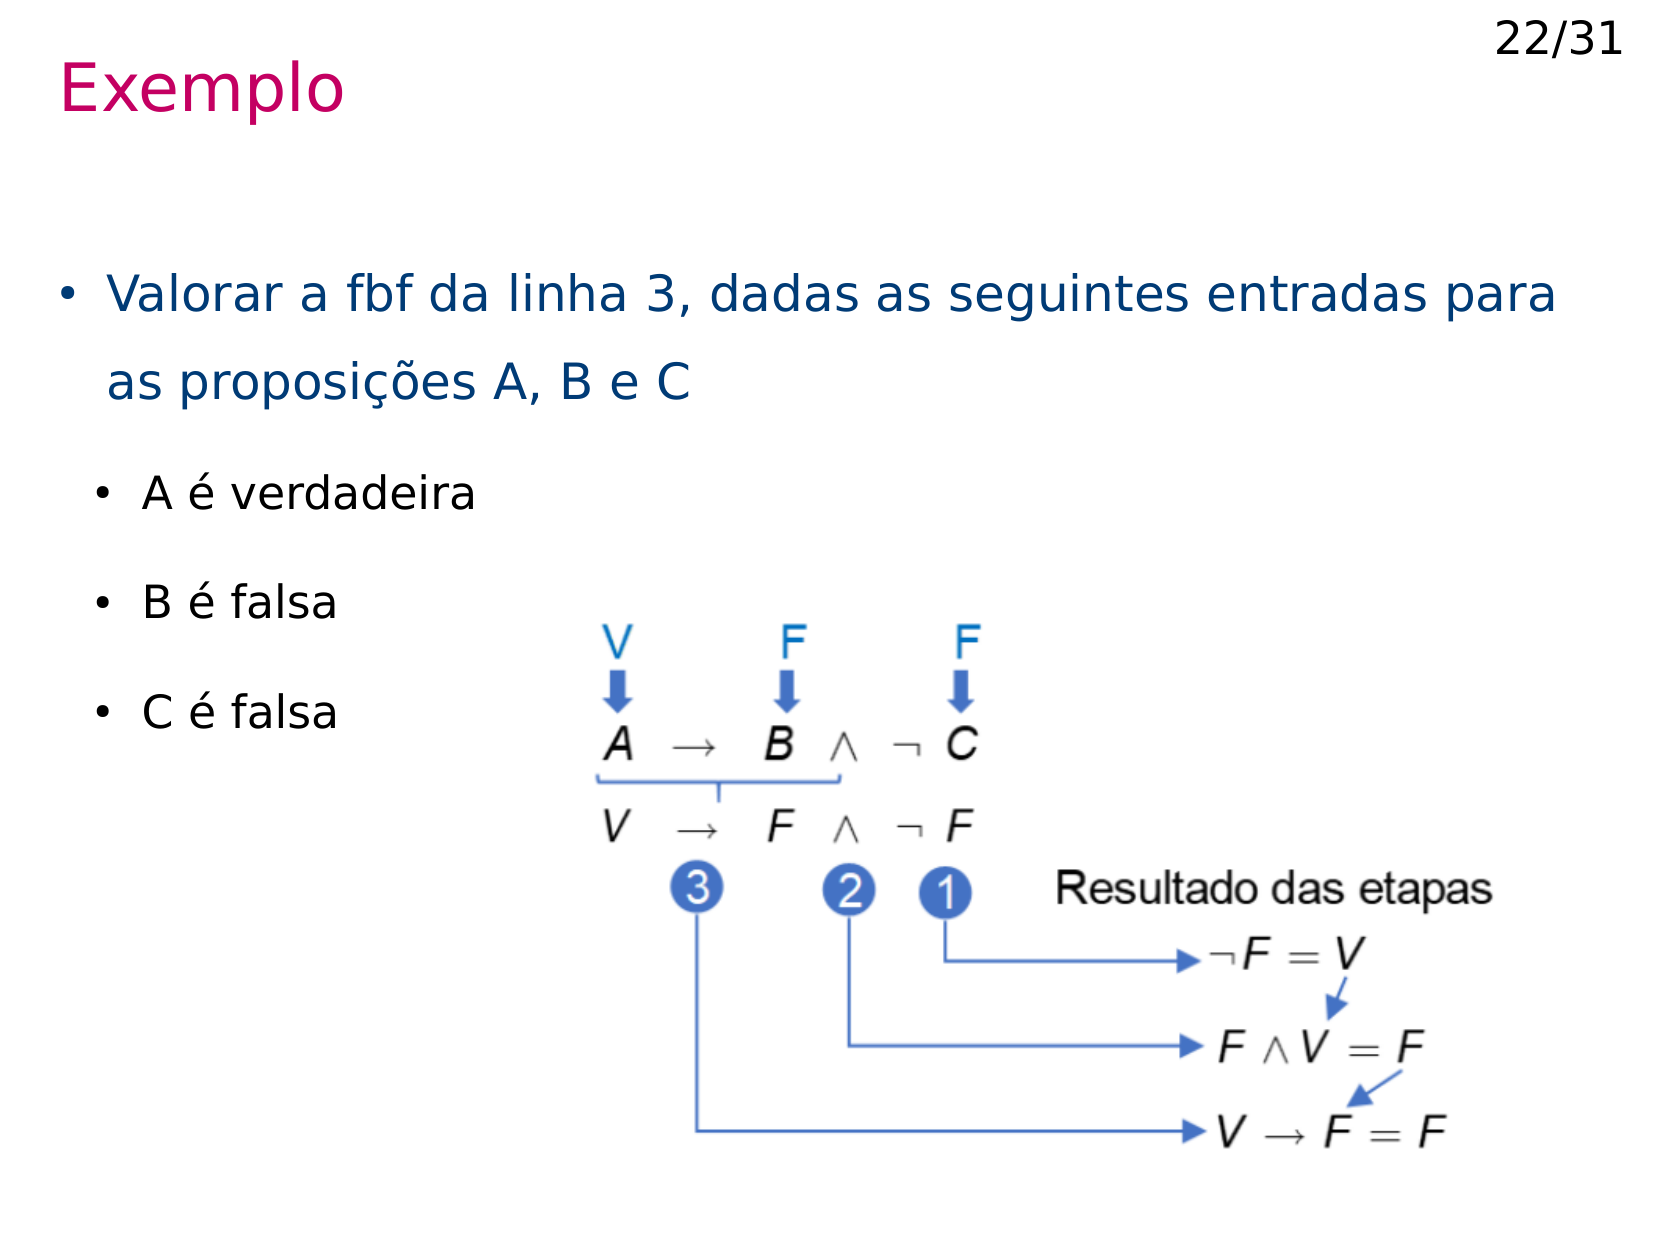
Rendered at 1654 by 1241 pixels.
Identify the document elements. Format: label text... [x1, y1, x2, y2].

title Exemplo [59, 29, 1625, 148]
list Valorar a fbf da linha 3, dadas as seguintes entradas para as proposições A, B e C A é verdadeira B é falsa C é falsa [59, 206, 1625, 1211]
picture [590, 616, 1502, 1158]
